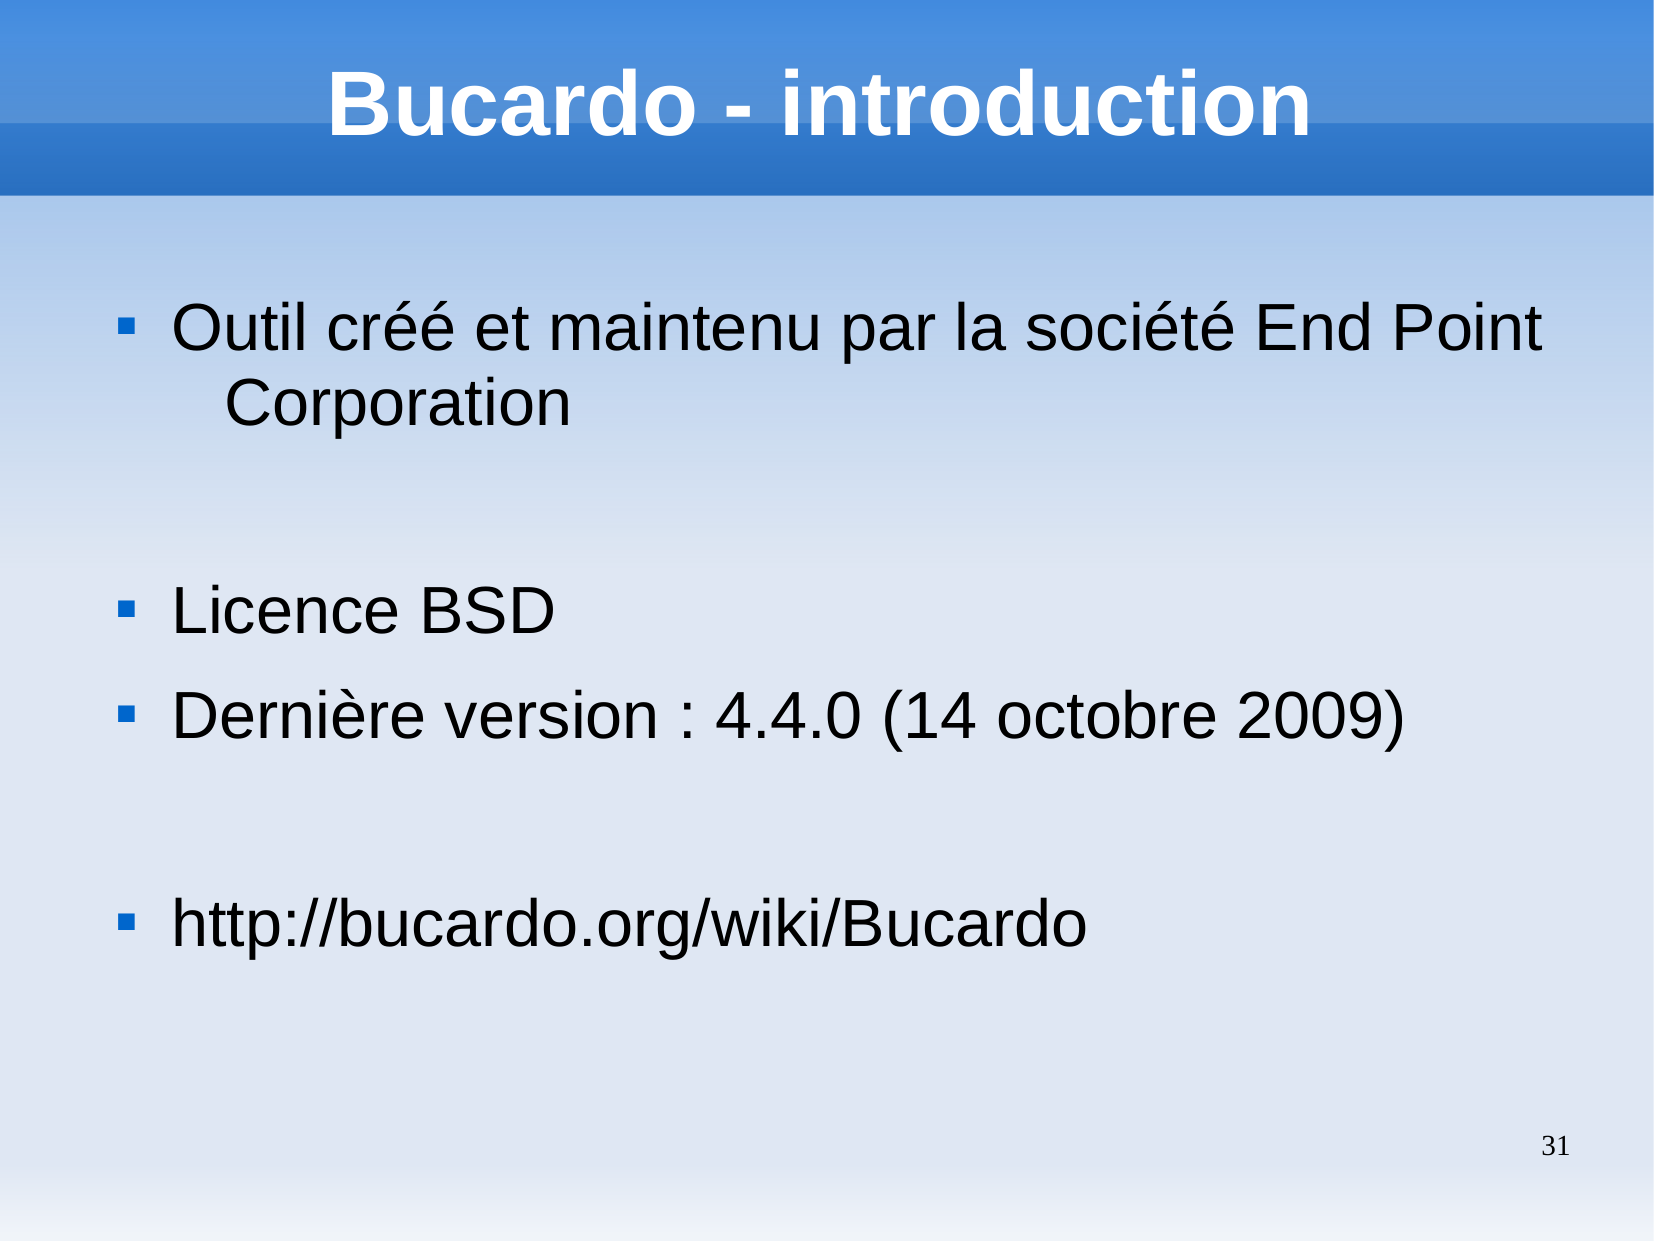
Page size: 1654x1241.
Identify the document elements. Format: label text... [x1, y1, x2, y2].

picture [0, 0, 1654, 1241]
list Outil créé et maintenu par la société End Point Corporation Licence BSD Dernière version : 4.4.0 (14 octobre 2009) http://bucardo.org/wiki/Bucardo [82, 290, 1571, 1109]
title Bucardo - introduction [76, 0, 1565, 208]
